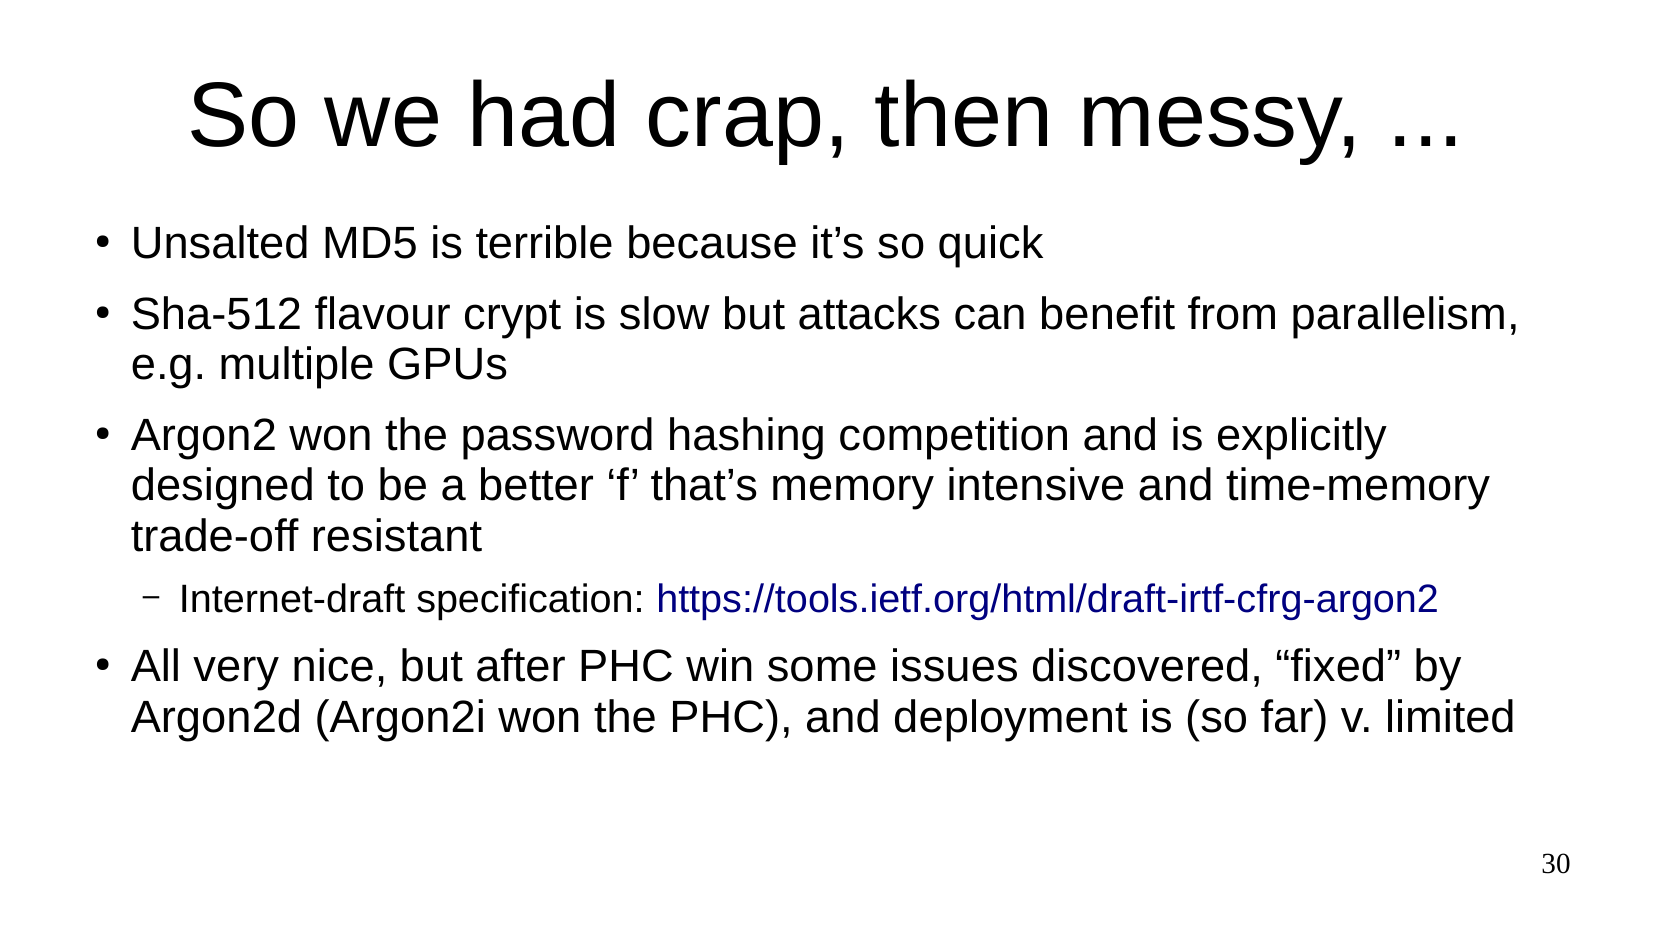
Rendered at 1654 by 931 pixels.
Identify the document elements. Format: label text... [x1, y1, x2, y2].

list Unsalted MD5 is terrible because it’s so quick Sha-512 flavour crypt is slow but attacks can benefit from parallelism, e.g. multiple GPUs Argon2 won the password hashing competition and is explicitly designed to be a better ‘f’ that’s memory intensive and time-memory trade-off resistant Internet-draft specification: https://tools.ietf.org/html/draft-irtf-cfrg-argon2 All very nice, but after PHC win some issues discovered, “fixed” by Argon2d (Argon2i won the PHC), and deployment is (so far) v. limited [82, 217, 1571, 758]
title So we had crap, then messy, ... [82, 37, 1571, 193]
